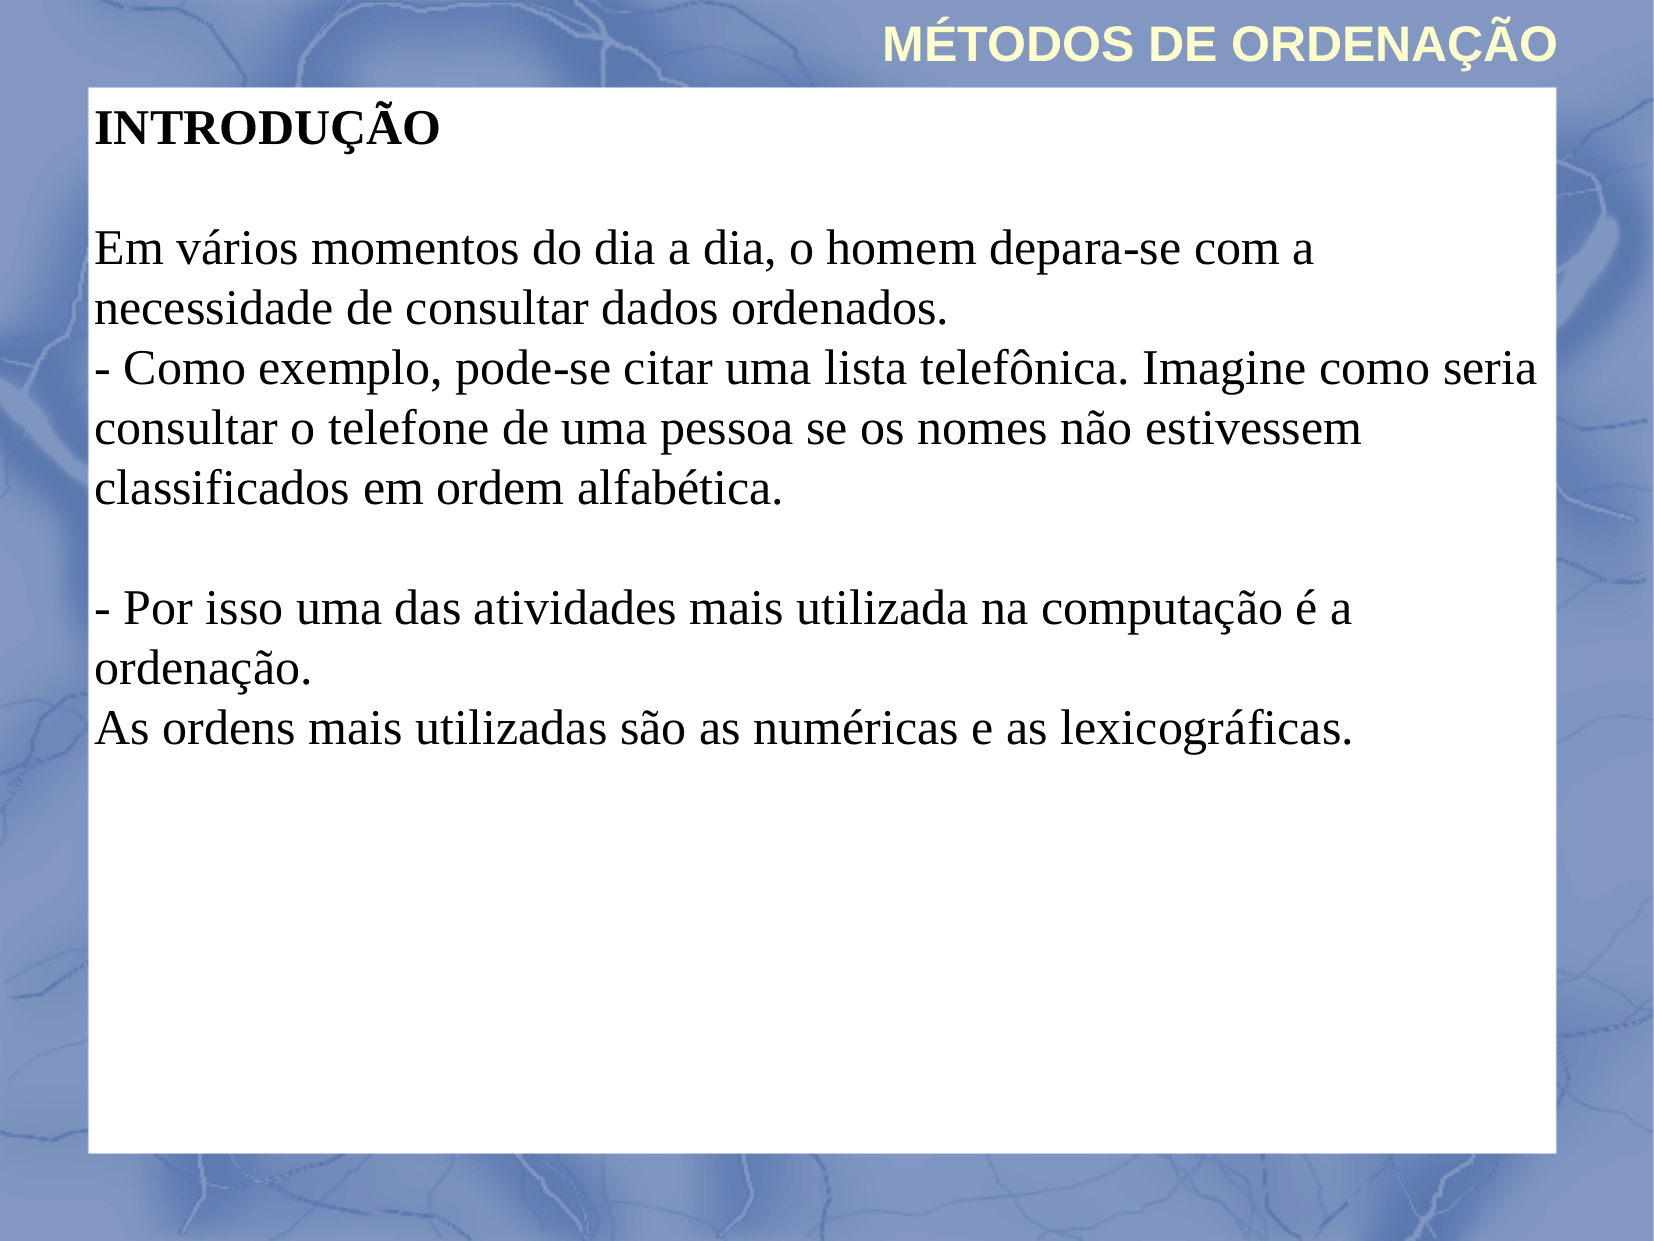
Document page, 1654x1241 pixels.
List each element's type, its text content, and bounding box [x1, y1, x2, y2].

picture [0, 0, 1654, 1241]
text_box MÉTODOS DE ORDENAÇÃO [141, 0, 1559, 83]
text_box INTRODUÇÃO Em vários momentos do dia a dia, o homem depara-se com a necessidade de consultar dados ordenados. - Como exemplo, pode-se citar uma lista telefônica. Imagine como seria consultar o telefone de uma pessoa se os nomes não estivessem classificados em ordem alfabética. - Por isso uma das atividades mais utilizada na computação é a ordenação. As ordens mais utilizadas são as numéricas e as lexicográficas. [94, 94, 1548, 1146]
